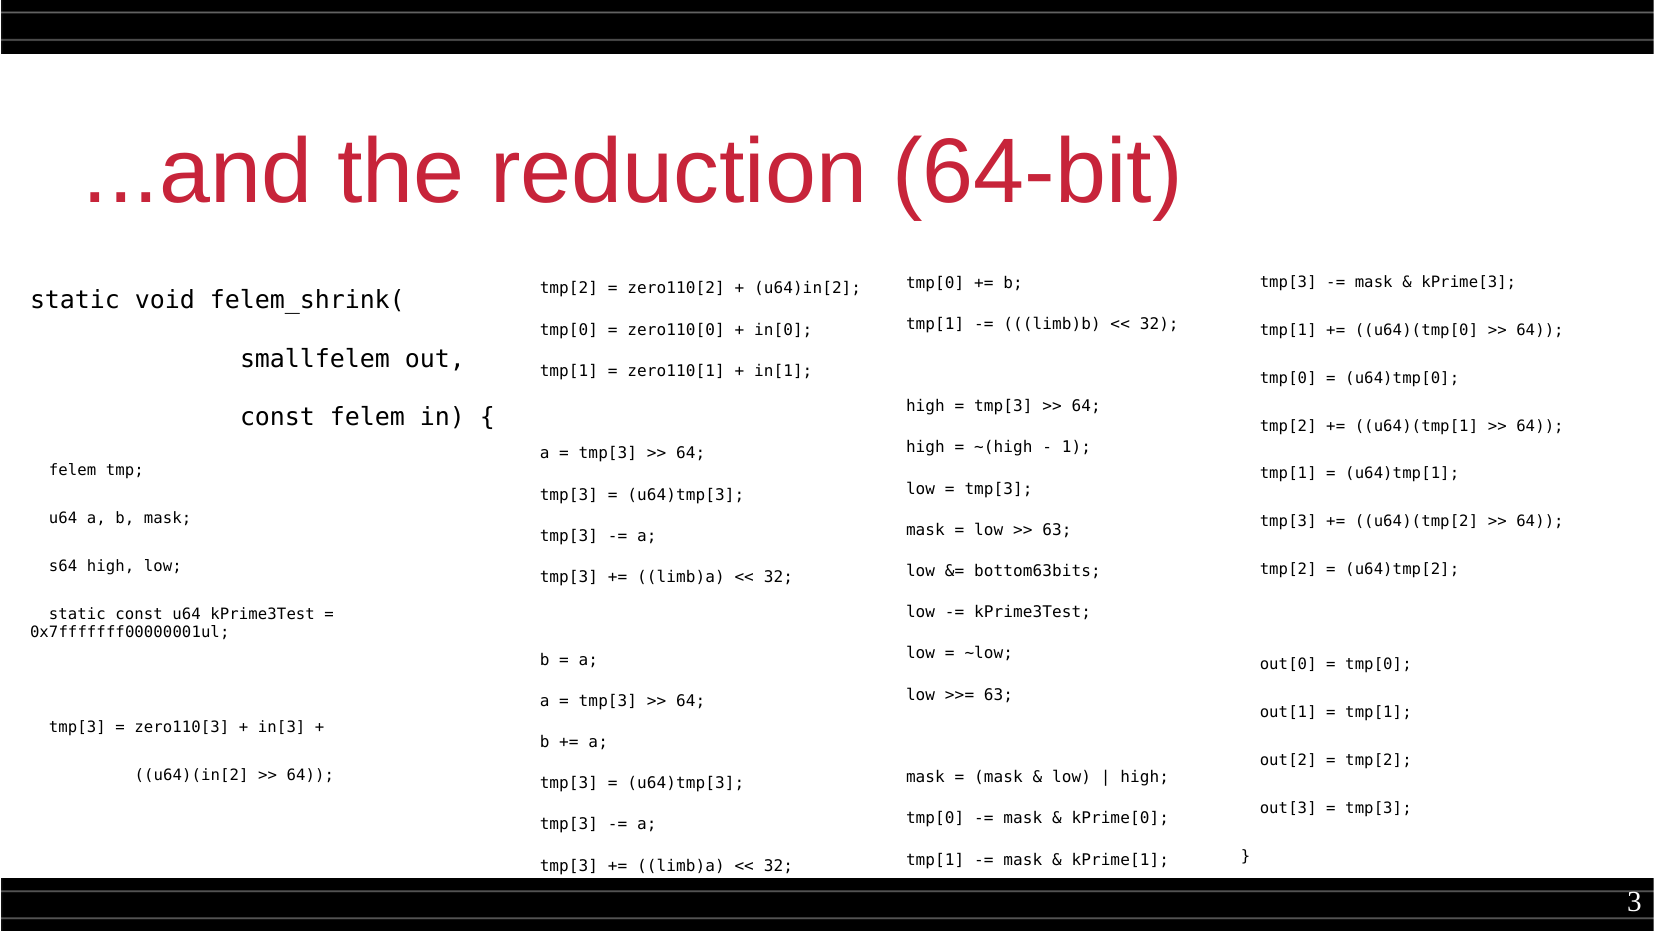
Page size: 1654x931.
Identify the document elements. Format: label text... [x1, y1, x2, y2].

picture [1, 0, 1654, 54]
list tmp[2] = zero110[2] + (u64)in[2]; tmp[0] = zero110[0] + in[0]; tmp[1] = zero110[1] + in[1]; a = tmp[3] >> 64; tmp[3] = (u64)tmp[3]; tmp[3] -= a; tmp[3] += ((limb)a) << 32; b = a; a = tmp[3] >> 64; b += a; tmp[3] = (u64)tmp[3]; tmp[3] -= a; tmp[3] += ((limb)a) << 32; [520, 279, 986, 877]
list tmp[0] += b; tmp[1] -= (((limb)b) << 32); high = tmp[3] >> 64; high = ~(high - 1); low = tmp[3]; mask = low >> 63; low &= bottom63bits; low -= kPrime3Test; low = ~low; low >>= 63; mask = (mask & low) | high; tmp[0] -= mask & kPrime[0]; tmp[1] -= mask & kPrime[1]; [886, 273, 1240, 871]
list tmp[3] -= mask & kPrime[3]; tmp[1] += ((u64)(tmp[0] >> 64)); tmp[0] = (u64)tmp[0]; tmp[2] += ((u64)(tmp[1] >> 64)); tmp[1] = (u64)tmp[1]; tmp[3] += ((u64)(tmp[2] >> 64)); tmp[2] = (u64)tmp[2]; out[0] = tmp[0]; out[1] = tmp[1]; out[2] = tmp[2]; out[3] = tmp[3]; } [1240, 273, 1654, 871]
list static void felem_shrink( smallfelem out, const felem in) { felem tmp; u64 a, b, mask; s64 high, low; static const u64 kPrime3Test = 0x7fffffff00000001ul; tmp[3] = zero110[3] + in[3] + ((u64)(in[2] >> 64)); [30, 285, 496, 882]
title ...and the reduction (64-bit) [82, 92, 1571, 249]
picture [1, 878, 1654, 931]
